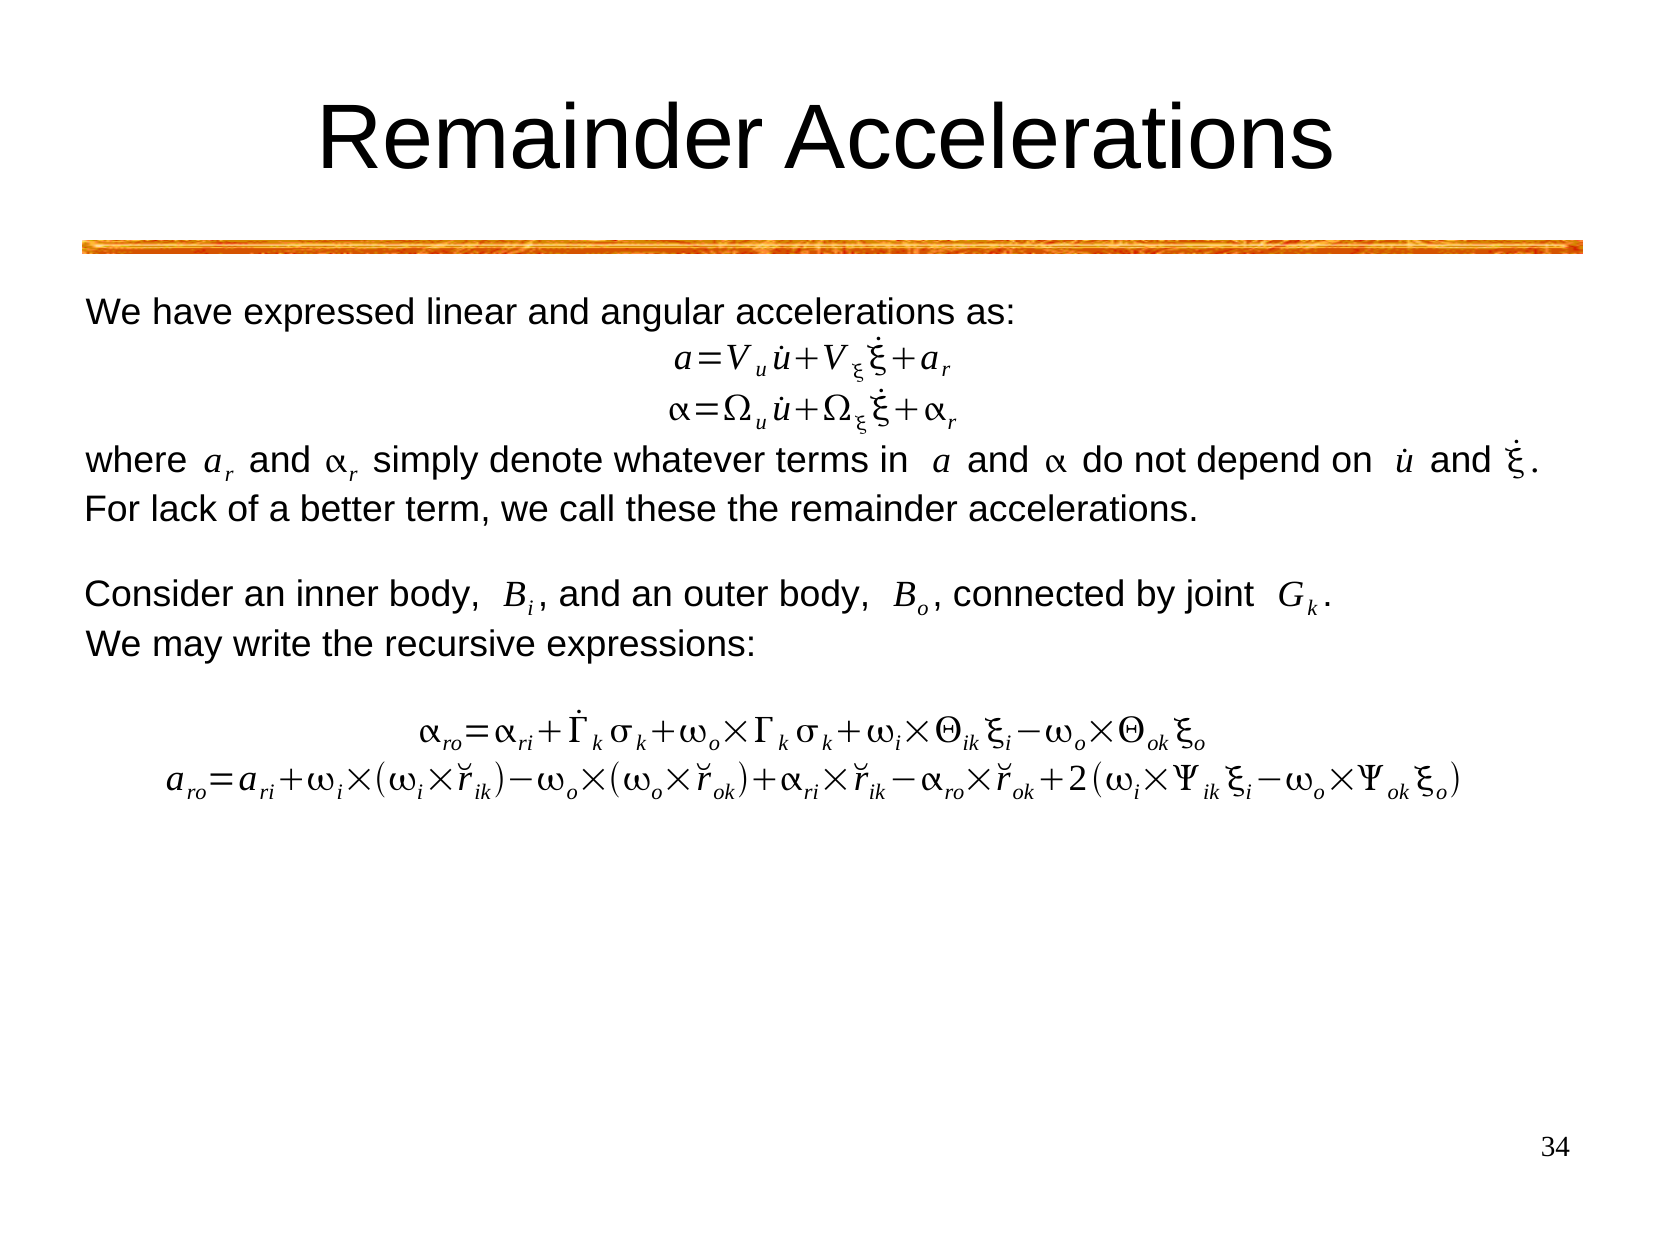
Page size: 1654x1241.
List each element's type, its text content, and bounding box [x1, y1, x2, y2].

picture [82, 240, 1583, 254]
chart [78, 291, 1547, 805]
title Remainder Accelerations [82, 56, 1571, 218]
